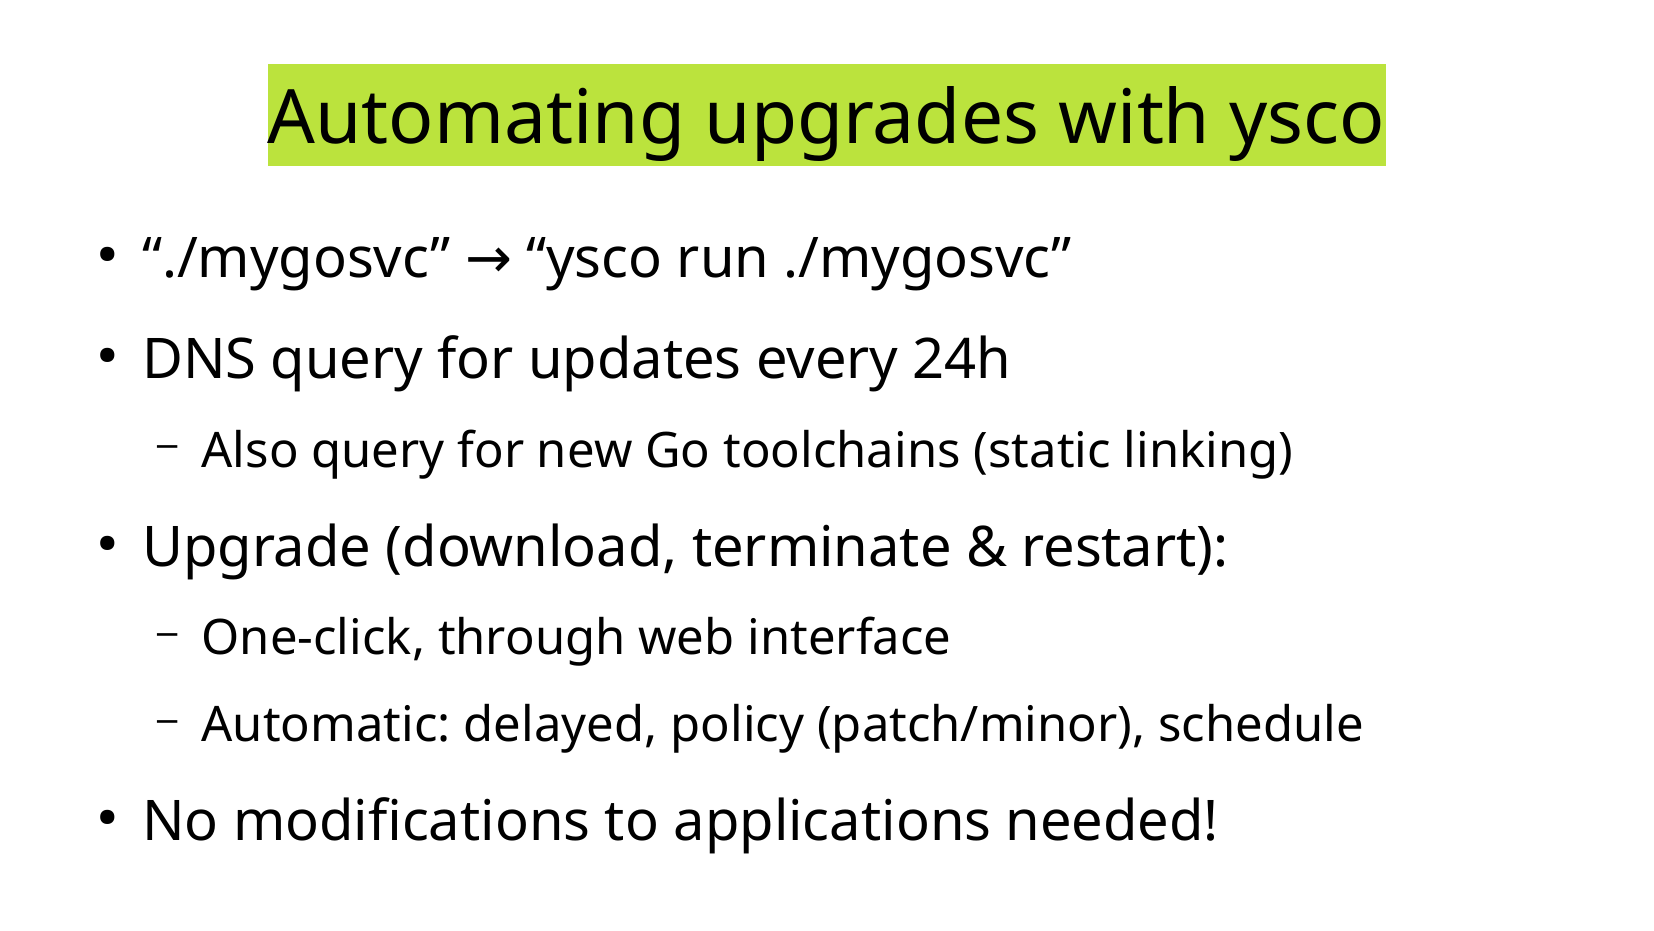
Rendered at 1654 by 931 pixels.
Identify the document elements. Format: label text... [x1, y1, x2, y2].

list “./mygosvc” → “ysco run ./mygosvc” DNS query for updates every 24h Also query for new Go toolchains (static linking) Upgrade (download, terminate & restart): One-click, through web interface Automatic: delayed, policy (patch/minor), schedule No modifications to applications needed! [82, 217, 1571, 863]
title Automating upgrades with ysco [82, 37, 1571, 193]
